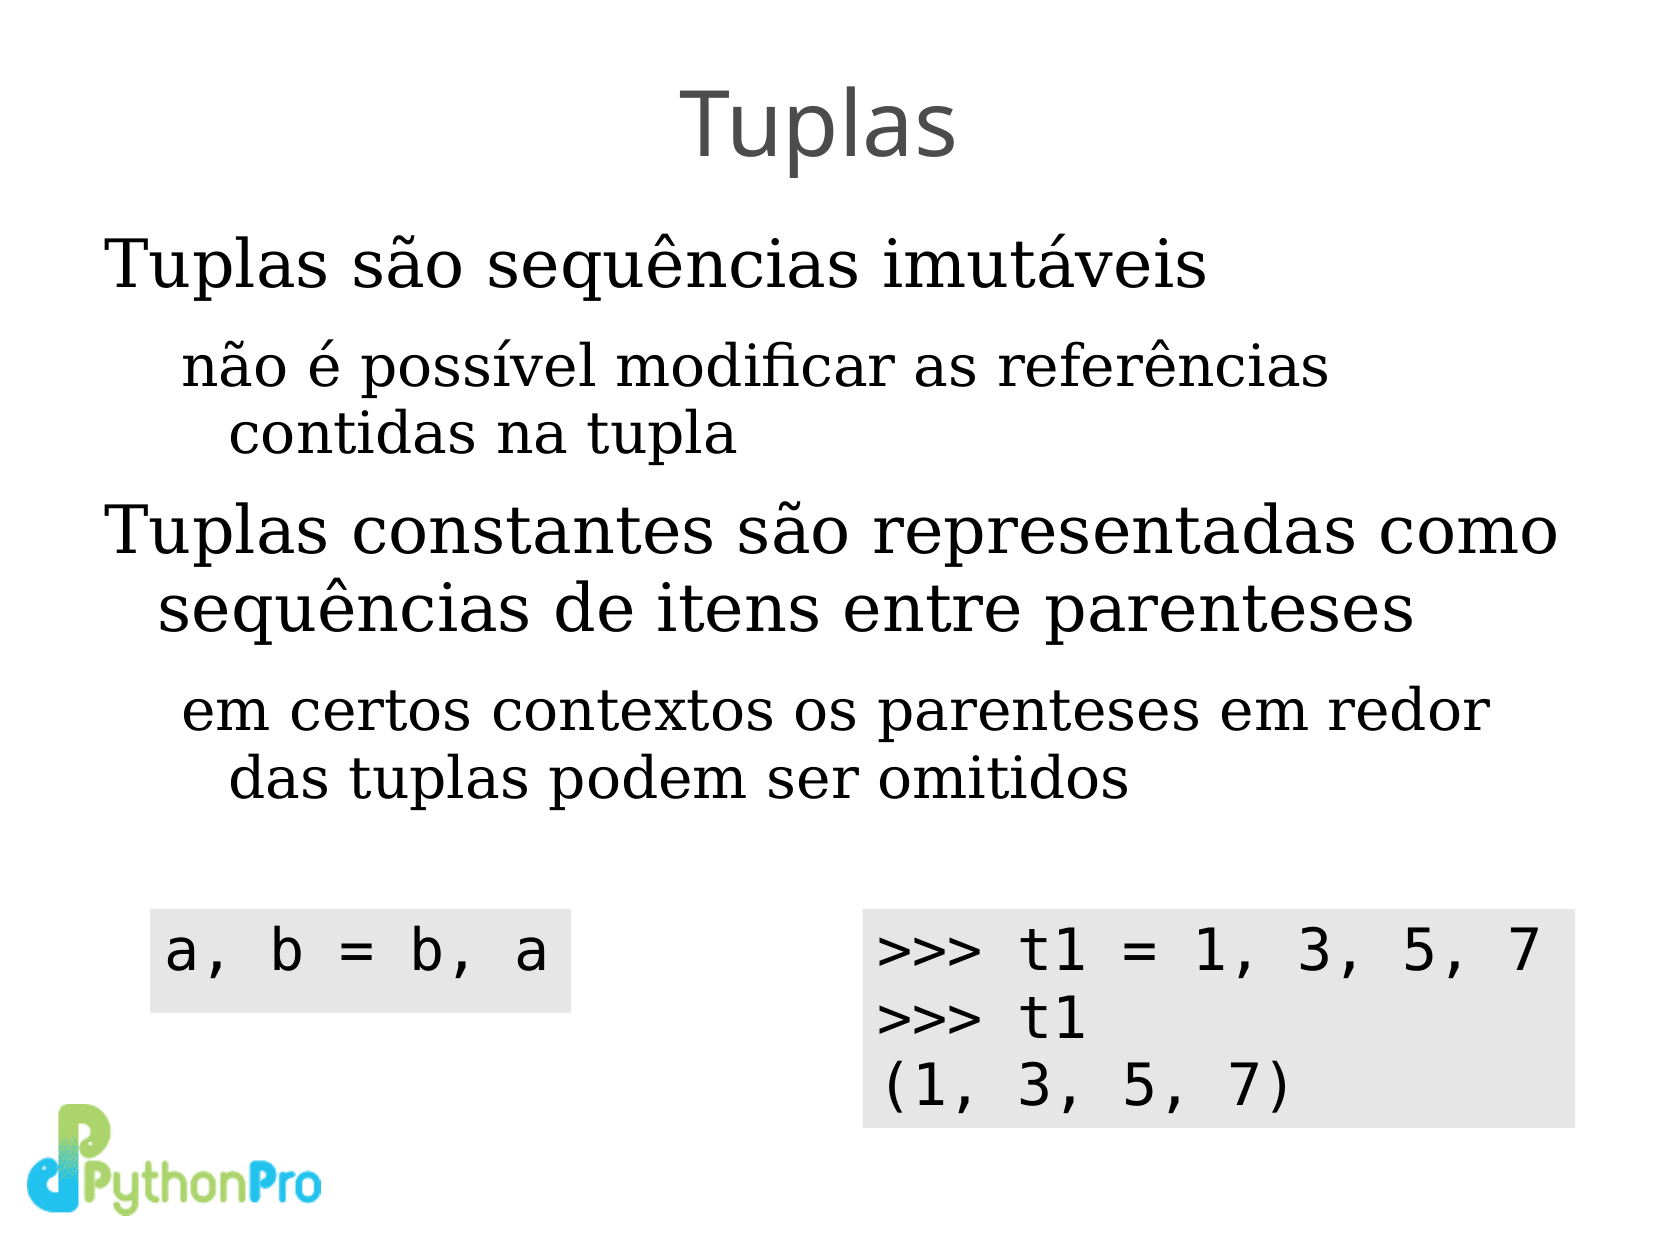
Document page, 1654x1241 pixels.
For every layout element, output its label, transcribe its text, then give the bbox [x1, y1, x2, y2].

list Tuplas são sequências imutáveis não é possível modificar as referências contidas na tupla Tuplas constantes são representadas como sequências de itens entre parenteses em certos contextos os parenteses em redor das tuplas podem ser omitidos [86, 225, 1576, 1088]
text_box a, b = b, a [150, 909, 572, 1013]
title Tuplas [75, 17, 1564, 226]
picture [27, 1104, 321, 1216]
text_box >>> t1 = 1, 3, 5, 7 >>> t1 (1, 3, 5, 7) [862, 909, 1576, 1128]
